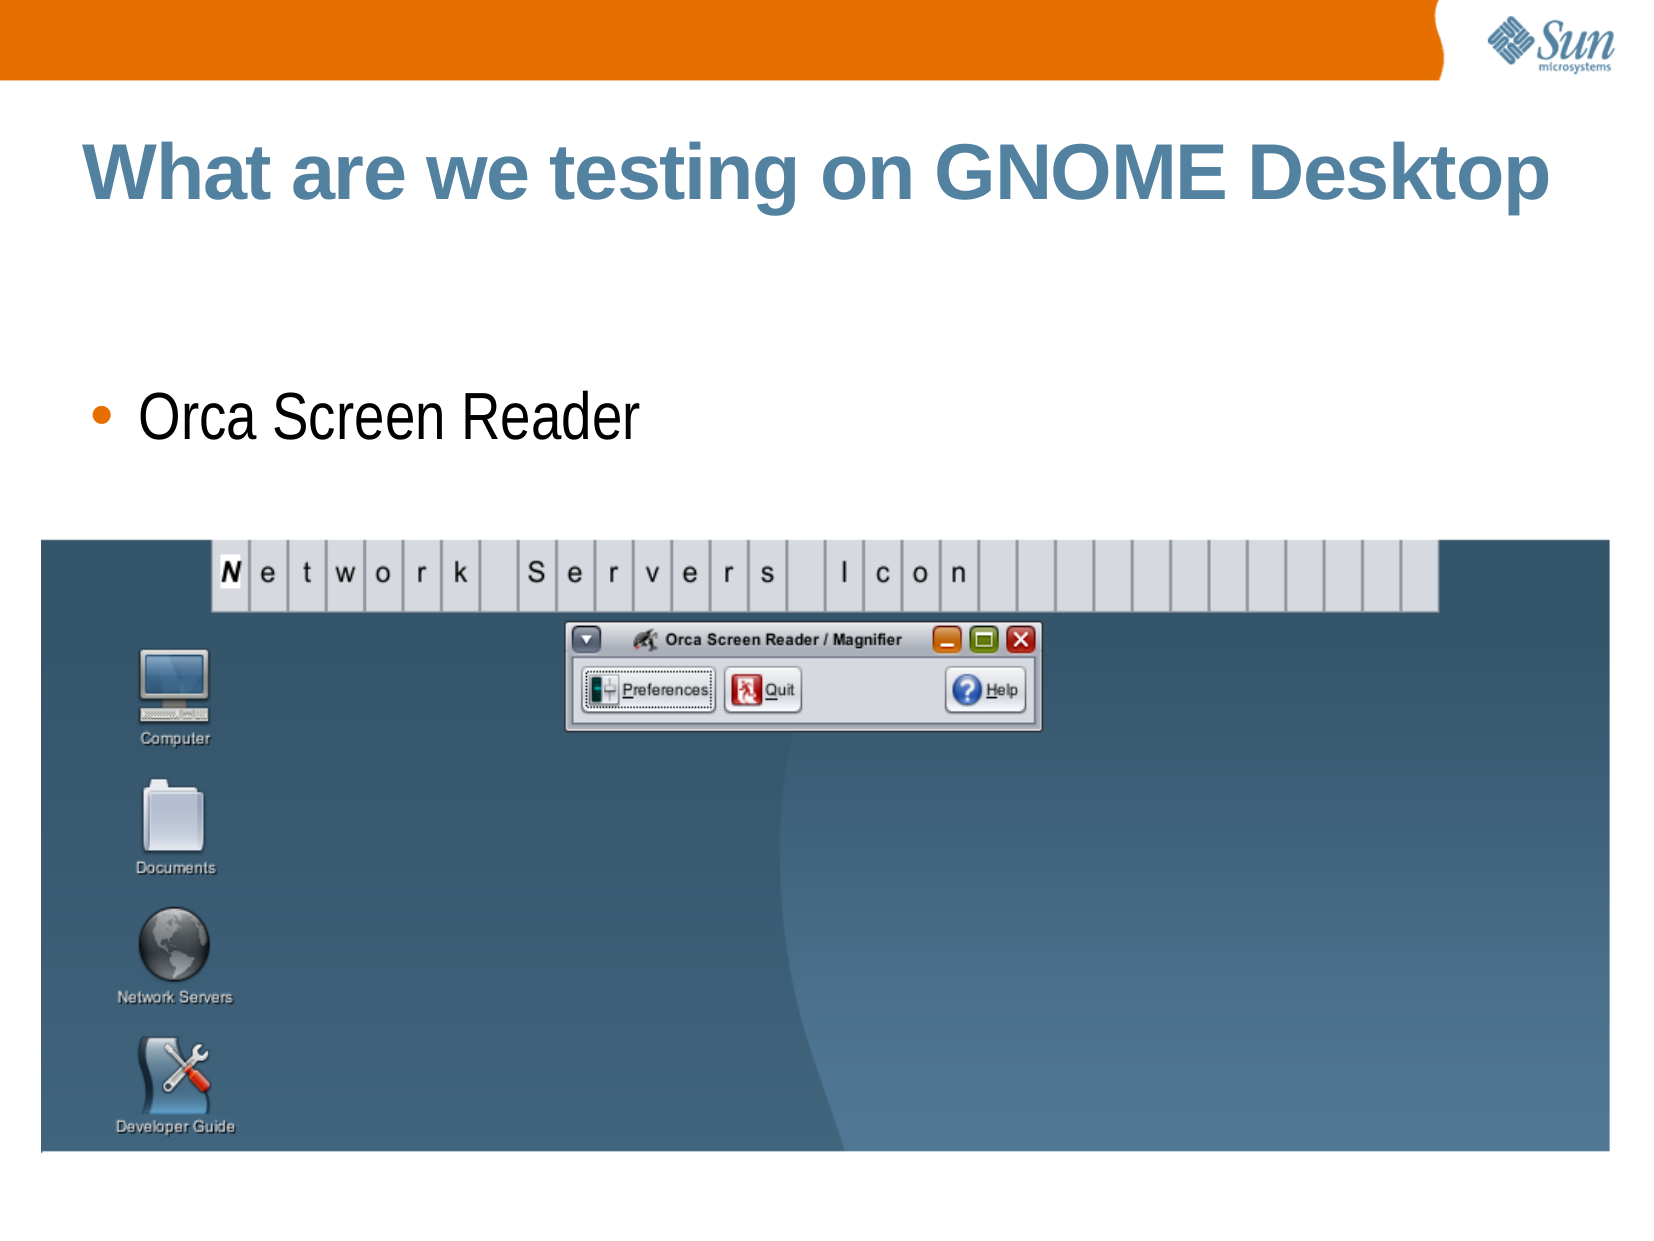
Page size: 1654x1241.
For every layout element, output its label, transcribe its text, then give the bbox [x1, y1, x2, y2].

list Orca Screen Reader [71, 283, 1545, 537]
picture [41, 537, 1613, 1158]
title What are we testing on GNOME Desktop [82, 135, 1585, 321]
picture [0, 0, 1654, 83]
